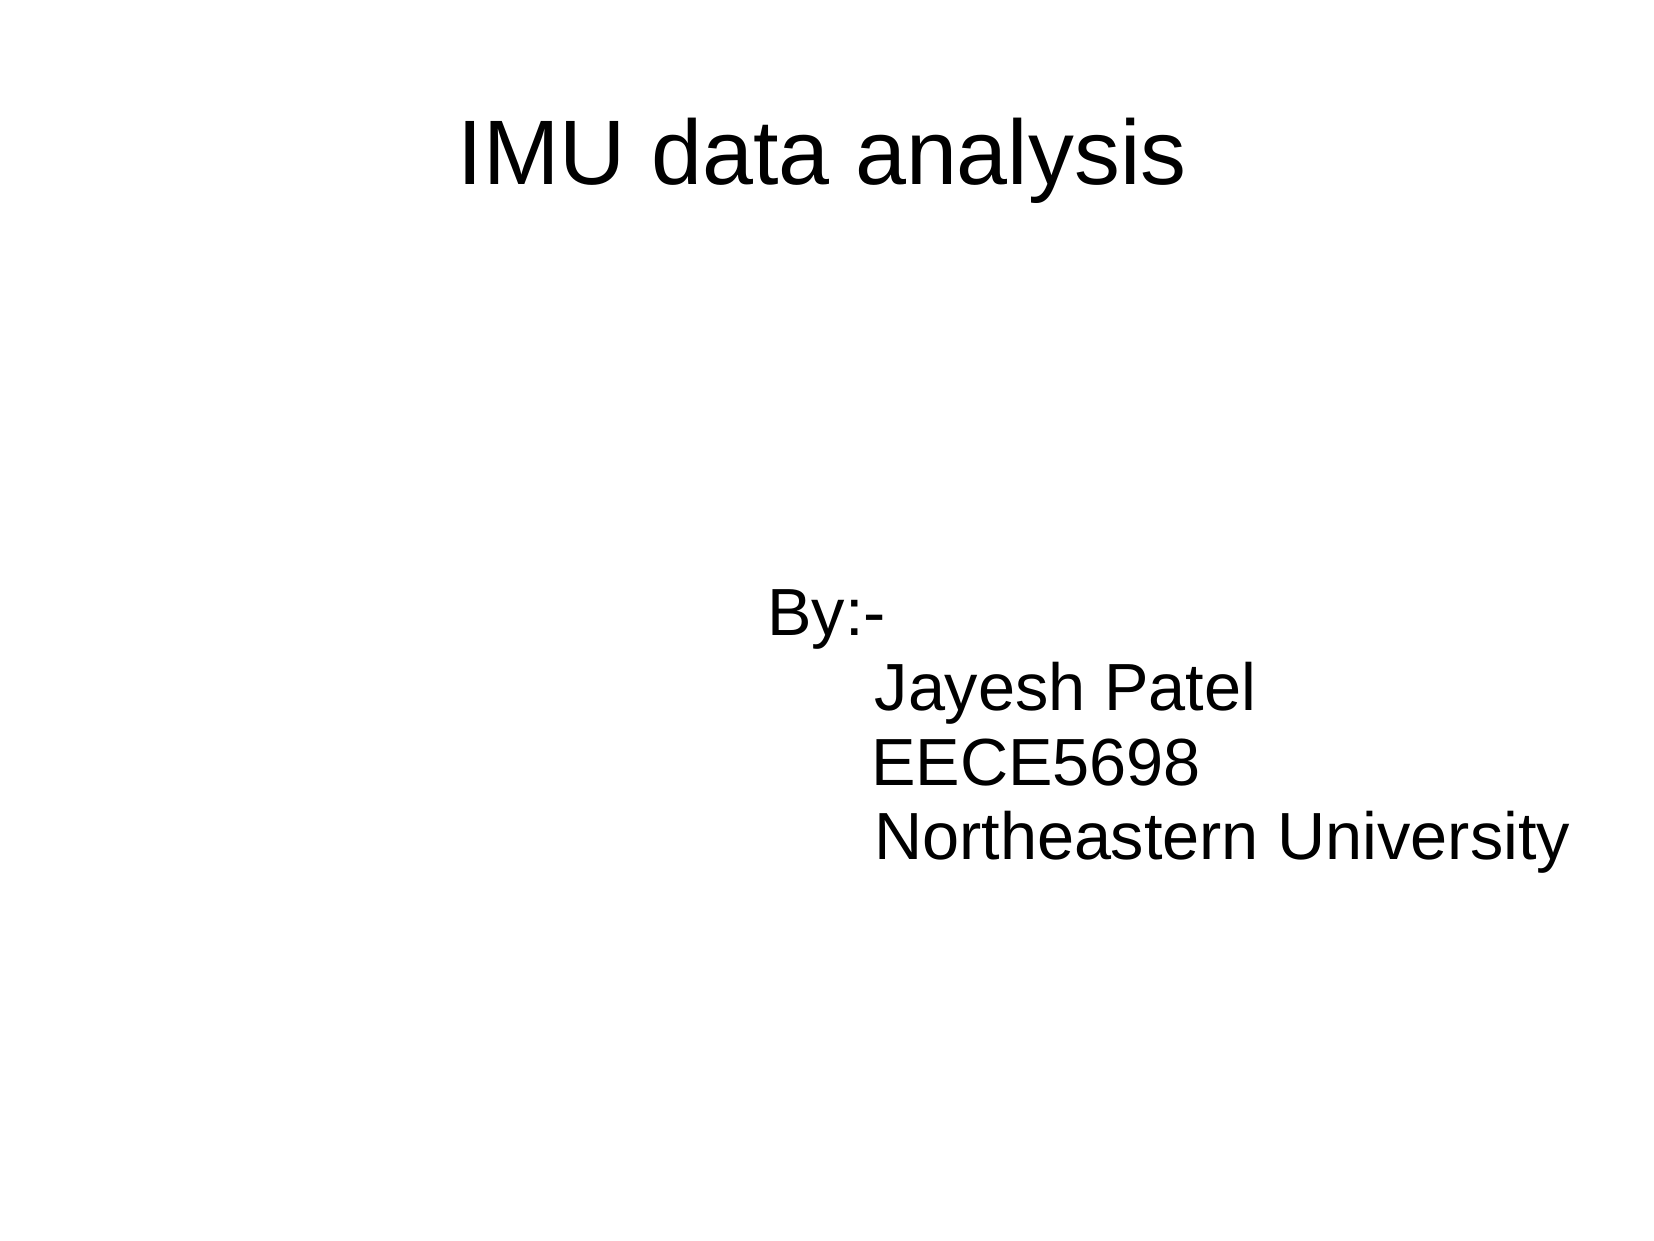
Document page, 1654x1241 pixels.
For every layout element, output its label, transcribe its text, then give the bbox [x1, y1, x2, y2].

subtitle By:- Jayesh Patel EECE5698 Northeastern University [82, 290, 1571, 1010]
title IMU data analysis [82, 49, 1571, 257]
